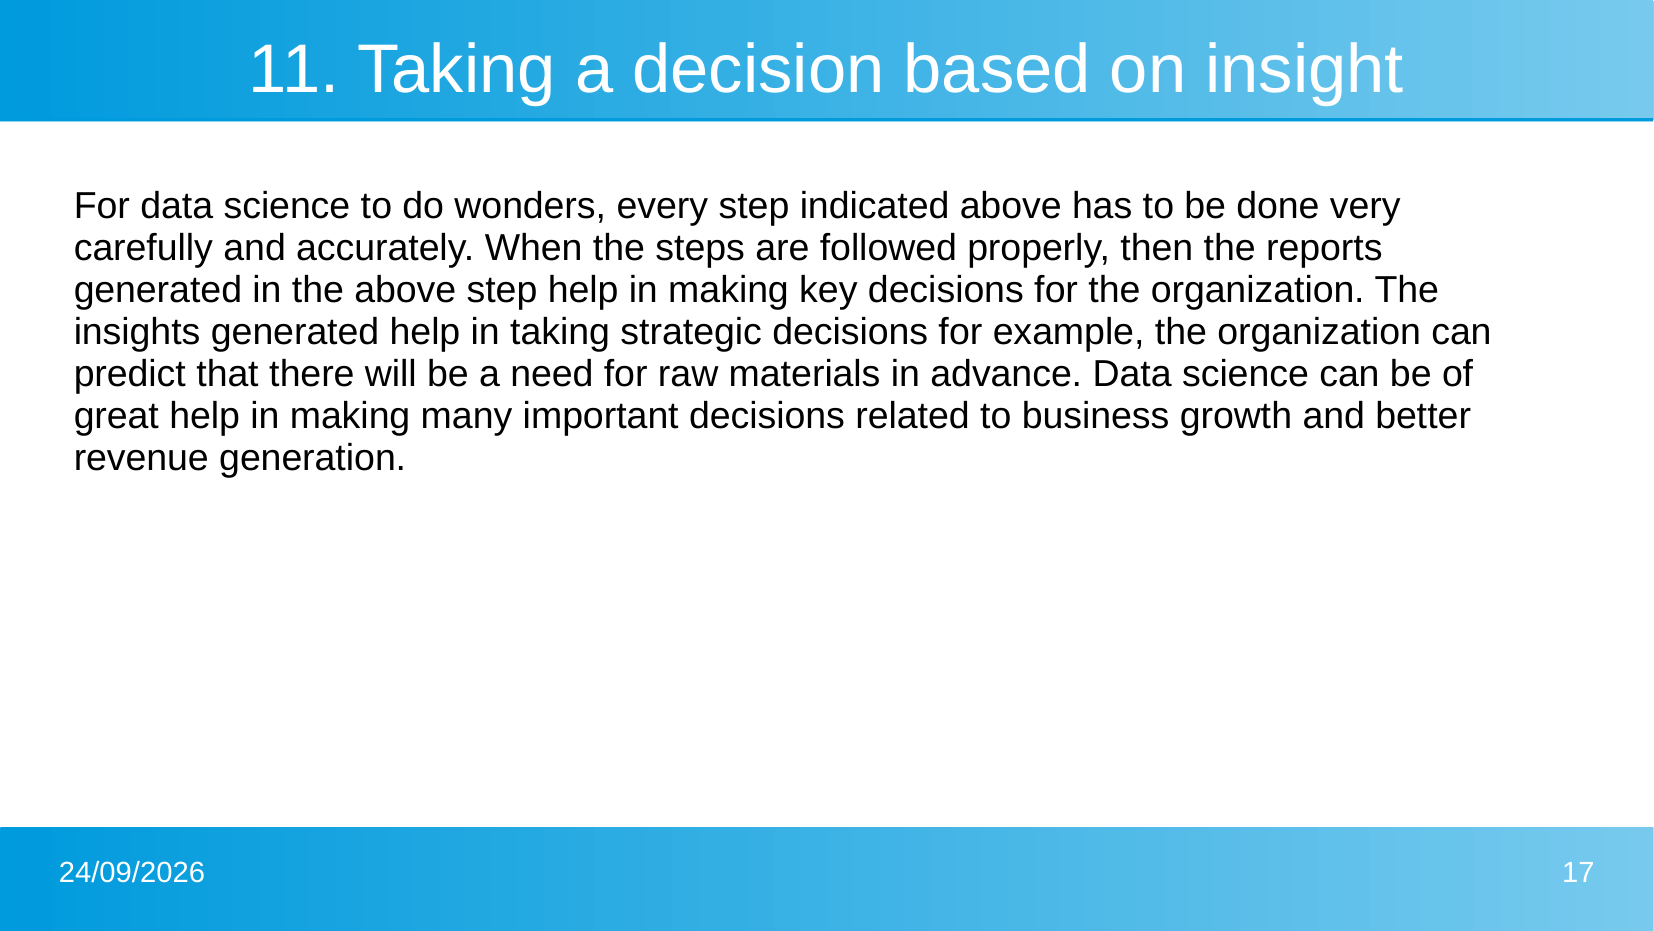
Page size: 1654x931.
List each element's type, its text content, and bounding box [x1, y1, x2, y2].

title 11. Taking a decision based on insight [59, 29, 1595, 108]
text_box For data science to do wonders, every step indicated above has to be done very carefully and accurately. When the steps are followed properly, then the reports generated in the above step help in making key decisions for the organization. The insights generated help in taking strategic decisions for example, the organization can predict that there will be a need for raw materials in advance. Data science can be of great help in making many important decisions related to business growth and better revenue generation. [59, 177, 1536, 486]
